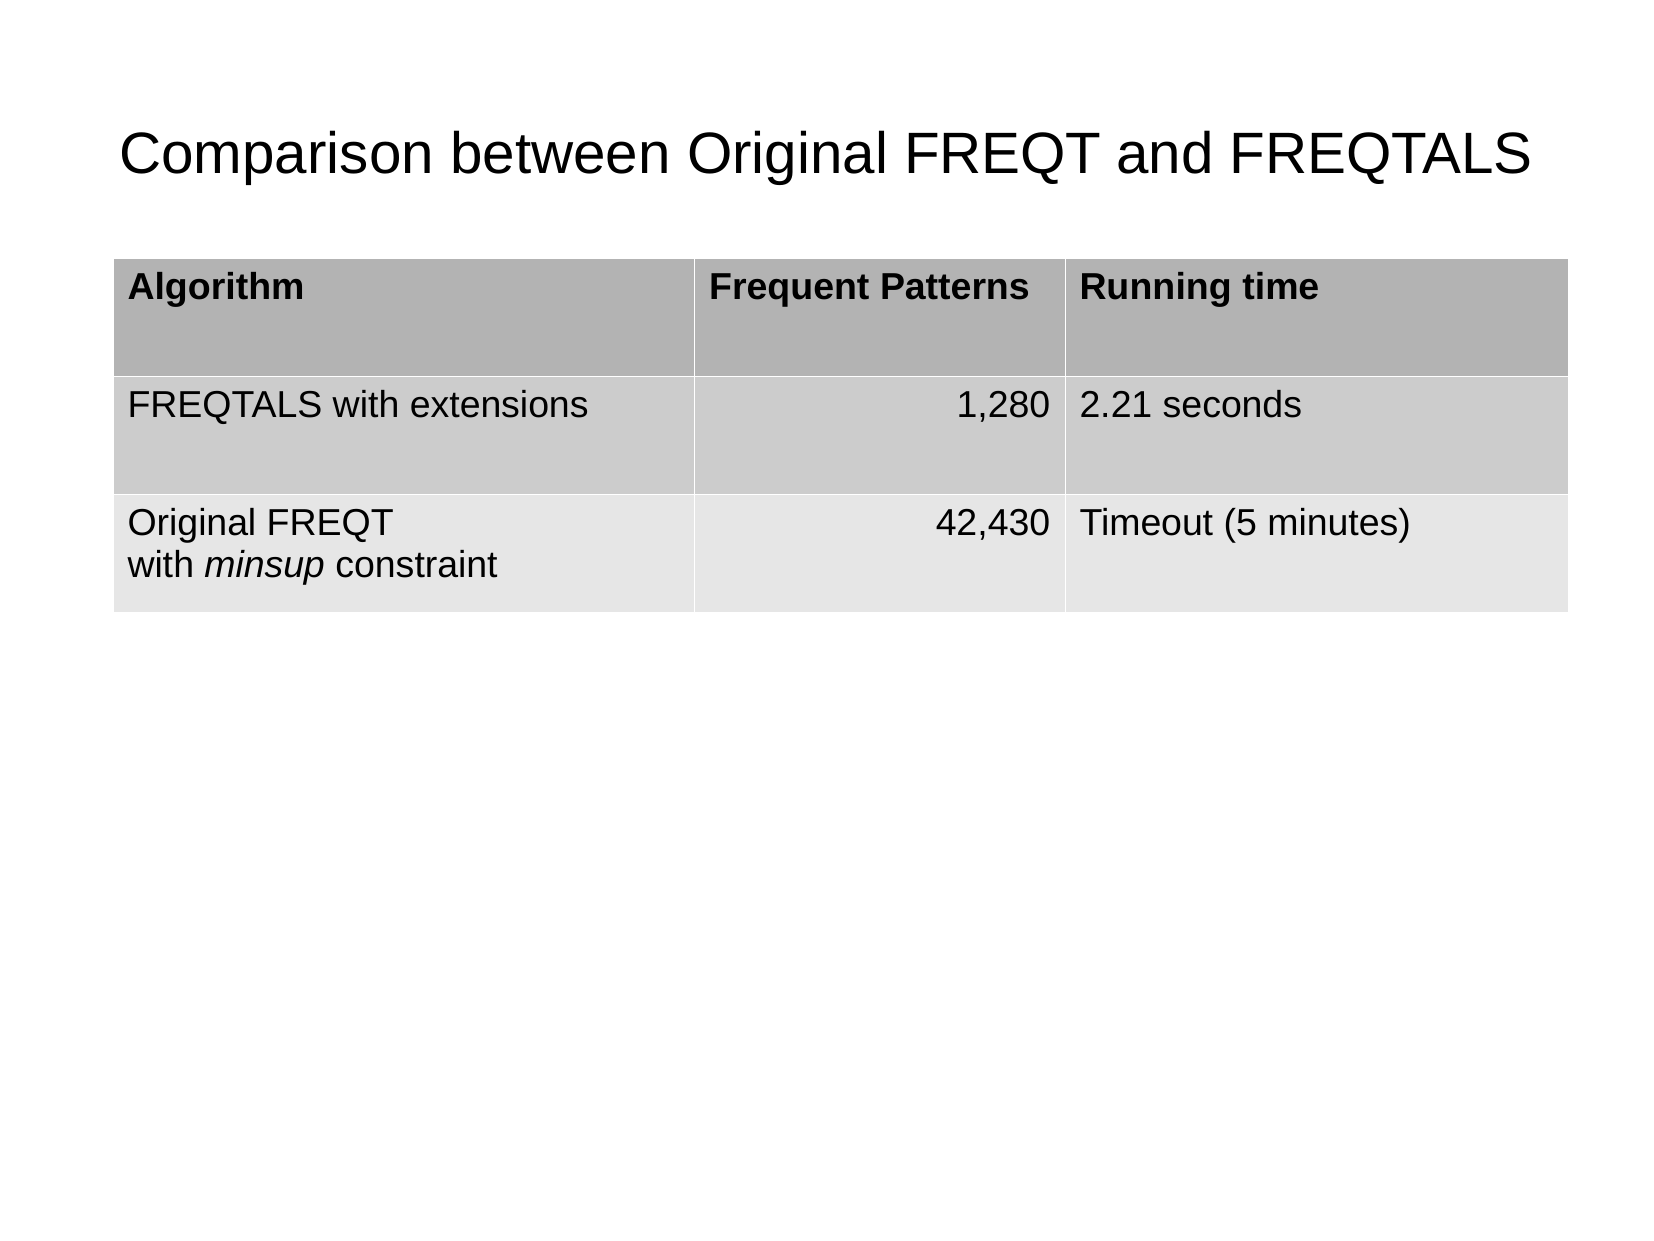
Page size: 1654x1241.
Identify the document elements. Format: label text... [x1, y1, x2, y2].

table_cell 42,430 [695, 495, 1065, 612]
table_cell 2.21 seconds [1066, 377, 1568, 494]
table_cell Timeout (5 minutes) [1066, 495, 1568, 612]
table_header Algorithm [114, 259, 694, 376]
table_cell 1,280 [695, 377, 1065, 494]
title Comparison between Original FREQT and FREQTALS [82, 49, 1571, 257]
table_cell Original FREQT with minsup constraint [114, 495, 694, 612]
table_cell FREQTALS with extensions [114, 377, 694, 494]
table_header Running time [1066, 259, 1568, 376]
table_header Frequent Patterns [695, 259, 1065, 376]
